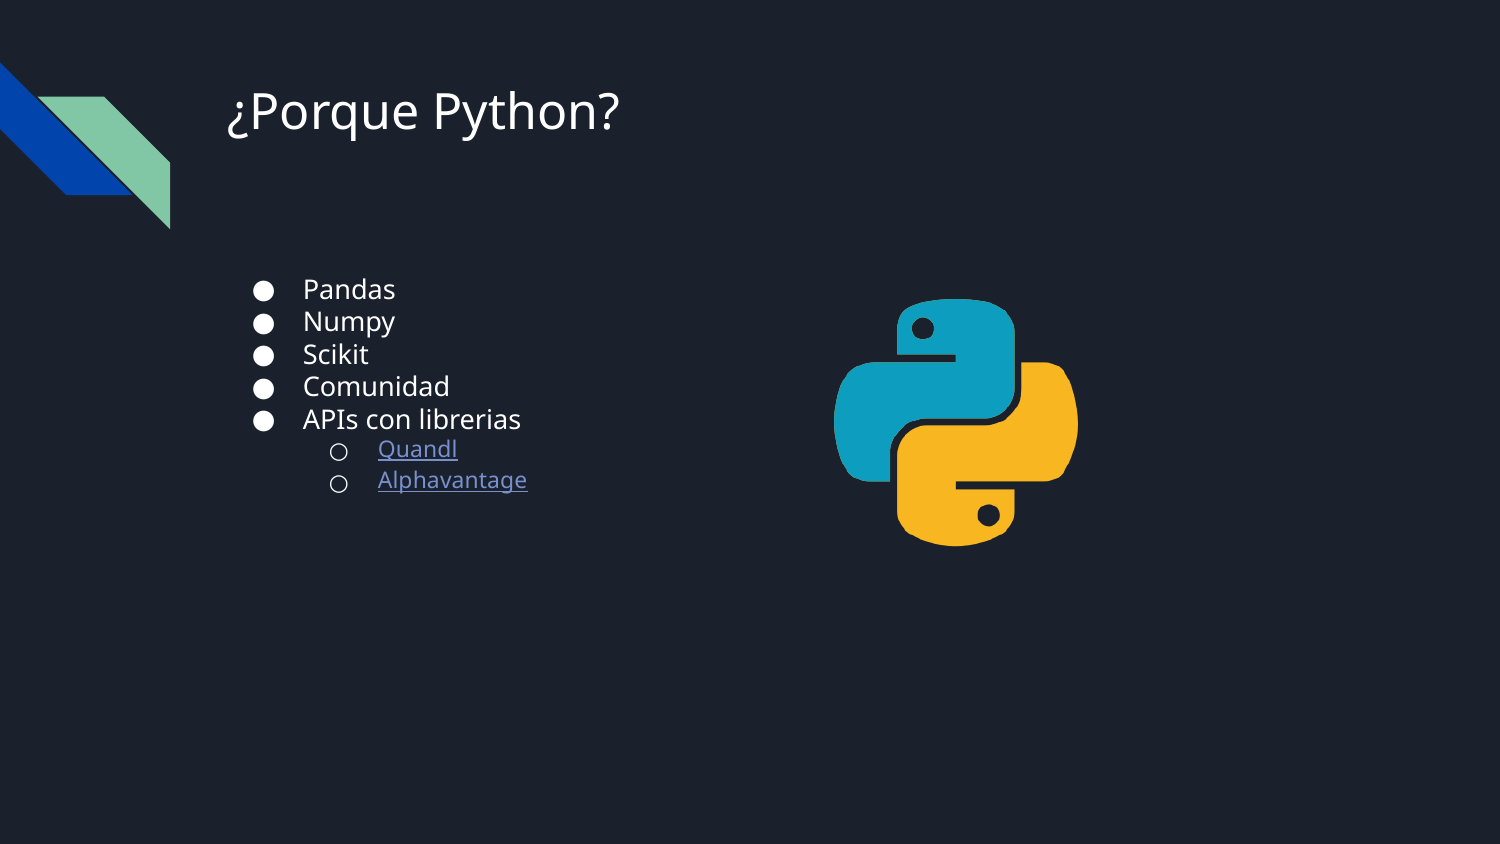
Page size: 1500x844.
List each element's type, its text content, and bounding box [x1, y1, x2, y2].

title ¿Porque Python? [212, 64, 1368, 215]
list Pandas Numpy Scikit Comunidad APIs con librerias Quandl Alphavantage [212, 257, 579, 735]
picture [716, 183, 1195, 661]
